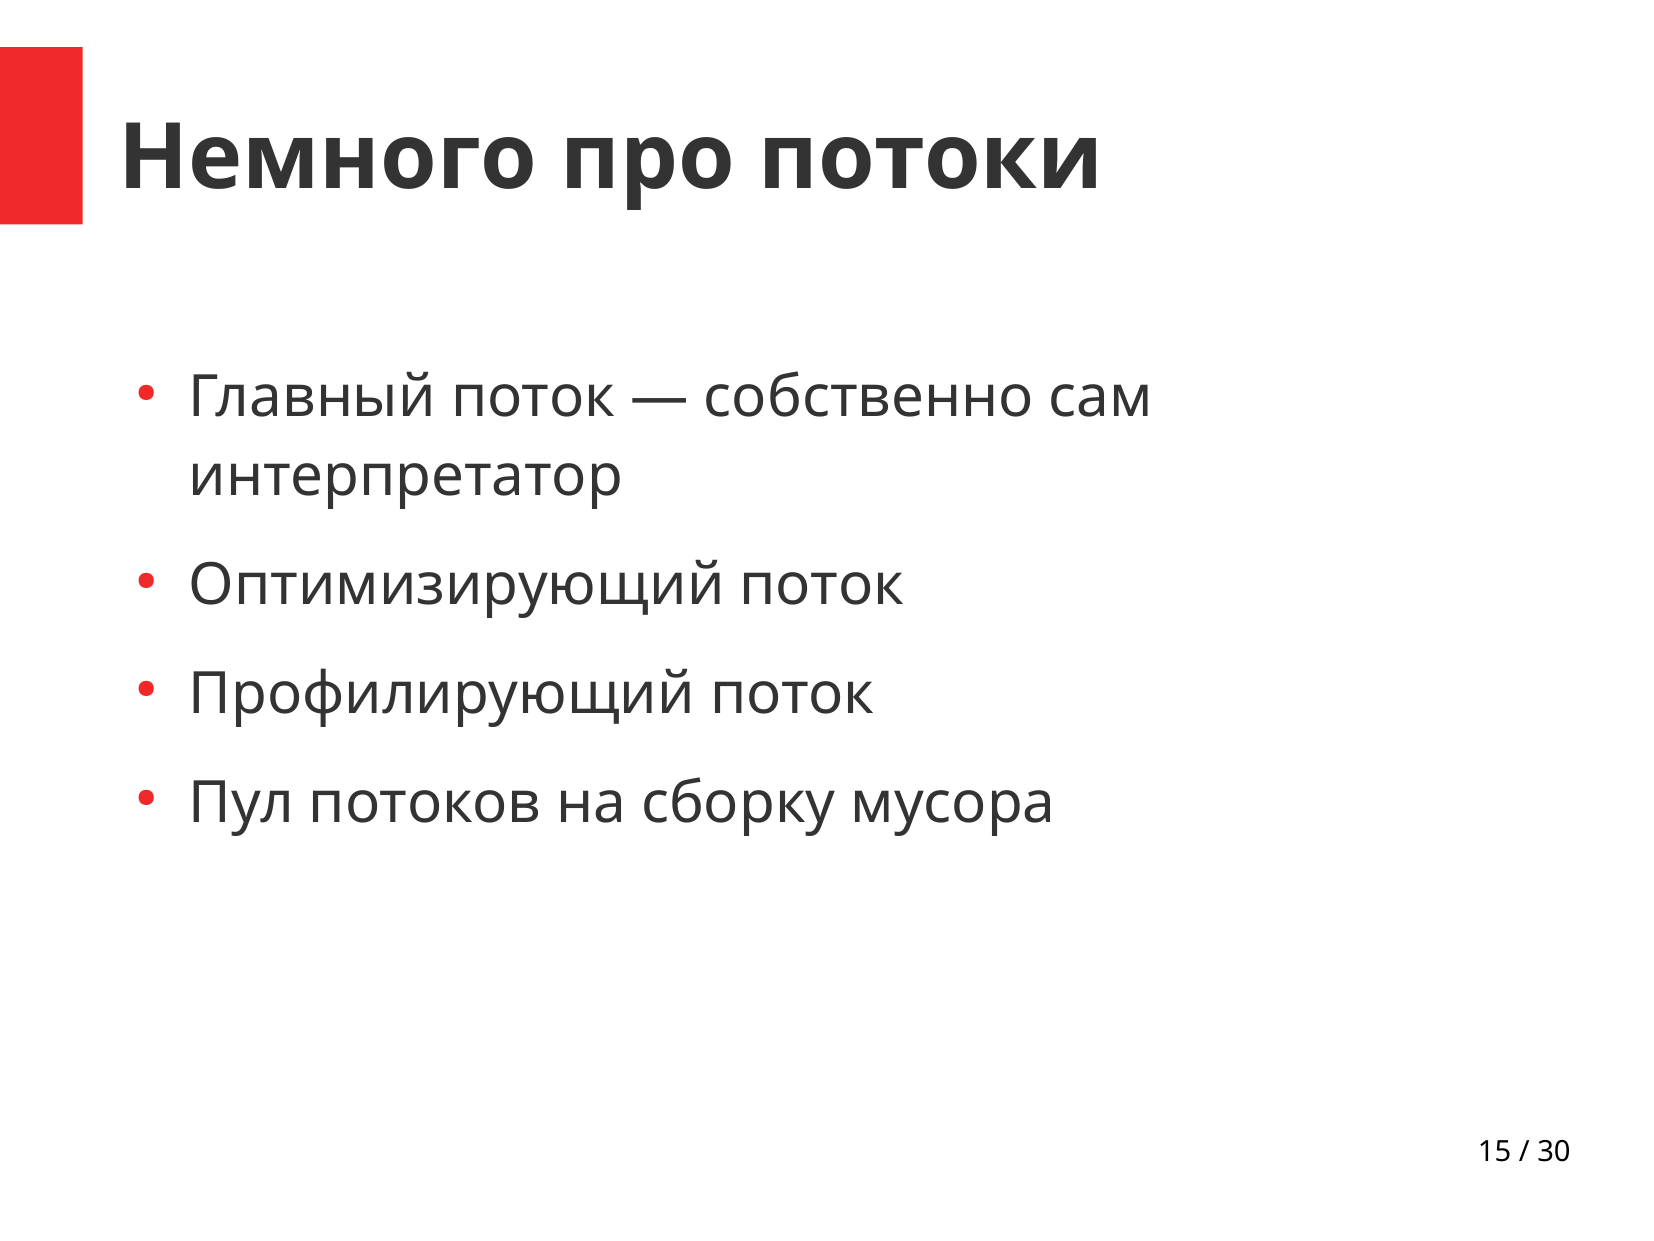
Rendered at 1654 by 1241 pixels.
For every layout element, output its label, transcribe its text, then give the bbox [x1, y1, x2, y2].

list Главный поток — собственно сам интерпретатор Оптимизирующий поток Профилирующий поток Пул потоков на сборку мусора [118, 354, 1536, 1074]
title Немного про потоки [118, 49, 1571, 257]
